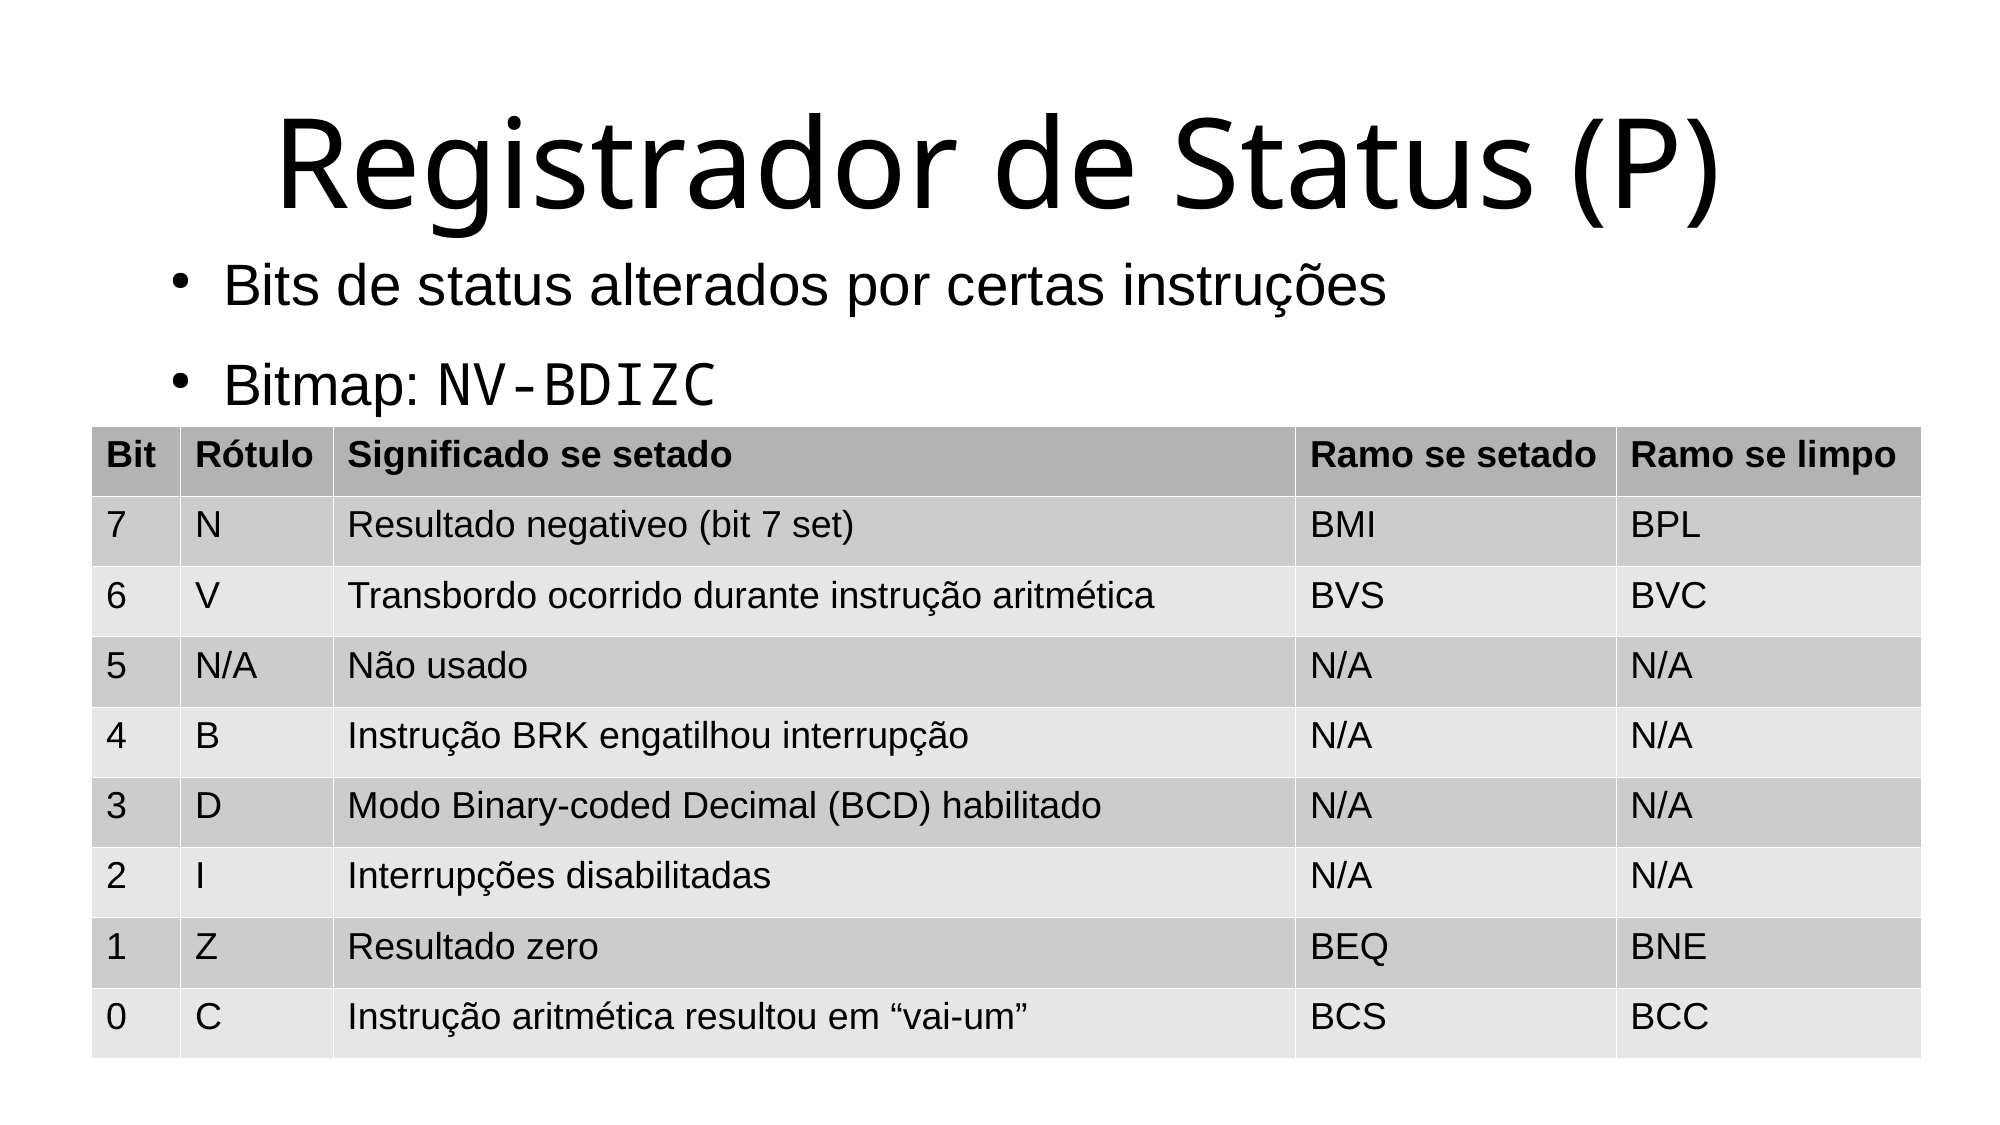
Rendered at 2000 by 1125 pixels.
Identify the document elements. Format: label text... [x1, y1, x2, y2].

table_cell N/A [1296, 848, 1616, 917]
table_cell N [181, 497, 333, 566]
table_cell 3 [92, 778, 180, 847]
table_cell BVS [1296, 567, 1616, 636]
table_cell B [181, 708, 333, 777]
table_cell Interrupções disabilitadas [334, 848, 1295, 917]
table_cell BCS [1296, 989, 1616, 1058]
table_header Rótulo [181, 427, 333, 496]
table_cell 4 [92, 708, 180, 777]
table_cell C [181, 989, 333, 1058]
table_cell V [181, 567, 333, 636]
table_cell N/A [1617, 708, 1921, 777]
table_cell Modo Binary-coded Decimal (BCD) habilitado [334, 778, 1295, 847]
table_cell N/A [1296, 708, 1616, 777]
table_cell Resultado negativeo (bit 7 set) [334, 497, 1295, 566]
table_cell Instrução BRK engatilhou interrupção [334, 708, 1295, 777]
table_cell 6 [92, 567, 180, 636]
table_cell 0 [92, 989, 180, 1058]
table_cell BVC [1617, 567, 1921, 636]
table_cell BEQ [1296, 918, 1616, 988]
table_cell BNE [1617, 918, 1921, 988]
list Bits de status alterados por certas instruções Bitmap: NV-BDIZC [137, 278, 1862, 426]
table_header Ramo se limpo [1617, 427, 1921, 496]
title Registrador de Status (P) [30, 59, 1966, 278]
table_cell Transbordo ocorrido durante instrução aritmética [334, 567, 1295, 636]
table_cell Resultado zero [334, 918, 1295, 988]
table_cell N/A [1617, 637, 1921, 707]
table_cell BMI [1296, 497, 1616, 566]
table_cell N/A [1617, 778, 1921, 847]
table_cell I [181, 848, 333, 917]
table_cell N/A [1296, 778, 1616, 847]
table_cell Z [181, 918, 333, 988]
table_header Significado se setado [334, 427, 1295, 496]
table_cell 5 [92, 637, 180, 707]
table_header Ramo se setado [1296, 427, 1616, 496]
table_cell 2 [92, 848, 180, 917]
table_cell D [181, 778, 333, 847]
table_cell N/A [181, 637, 333, 707]
table_cell Não usado [334, 637, 1295, 707]
table_cell BPL [1617, 497, 1921, 566]
table_cell Instrução aritmética resultou em “vai-um” [334, 989, 1295, 1058]
table_cell N/A [1296, 637, 1616, 707]
table_cell 1 [92, 918, 180, 988]
table_cell N/A [1617, 848, 1921, 917]
table_header Bit [92, 427, 180, 496]
table_cell BCC [1617, 989, 1921, 1058]
table_cell 7 [92, 497, 180, 566]
